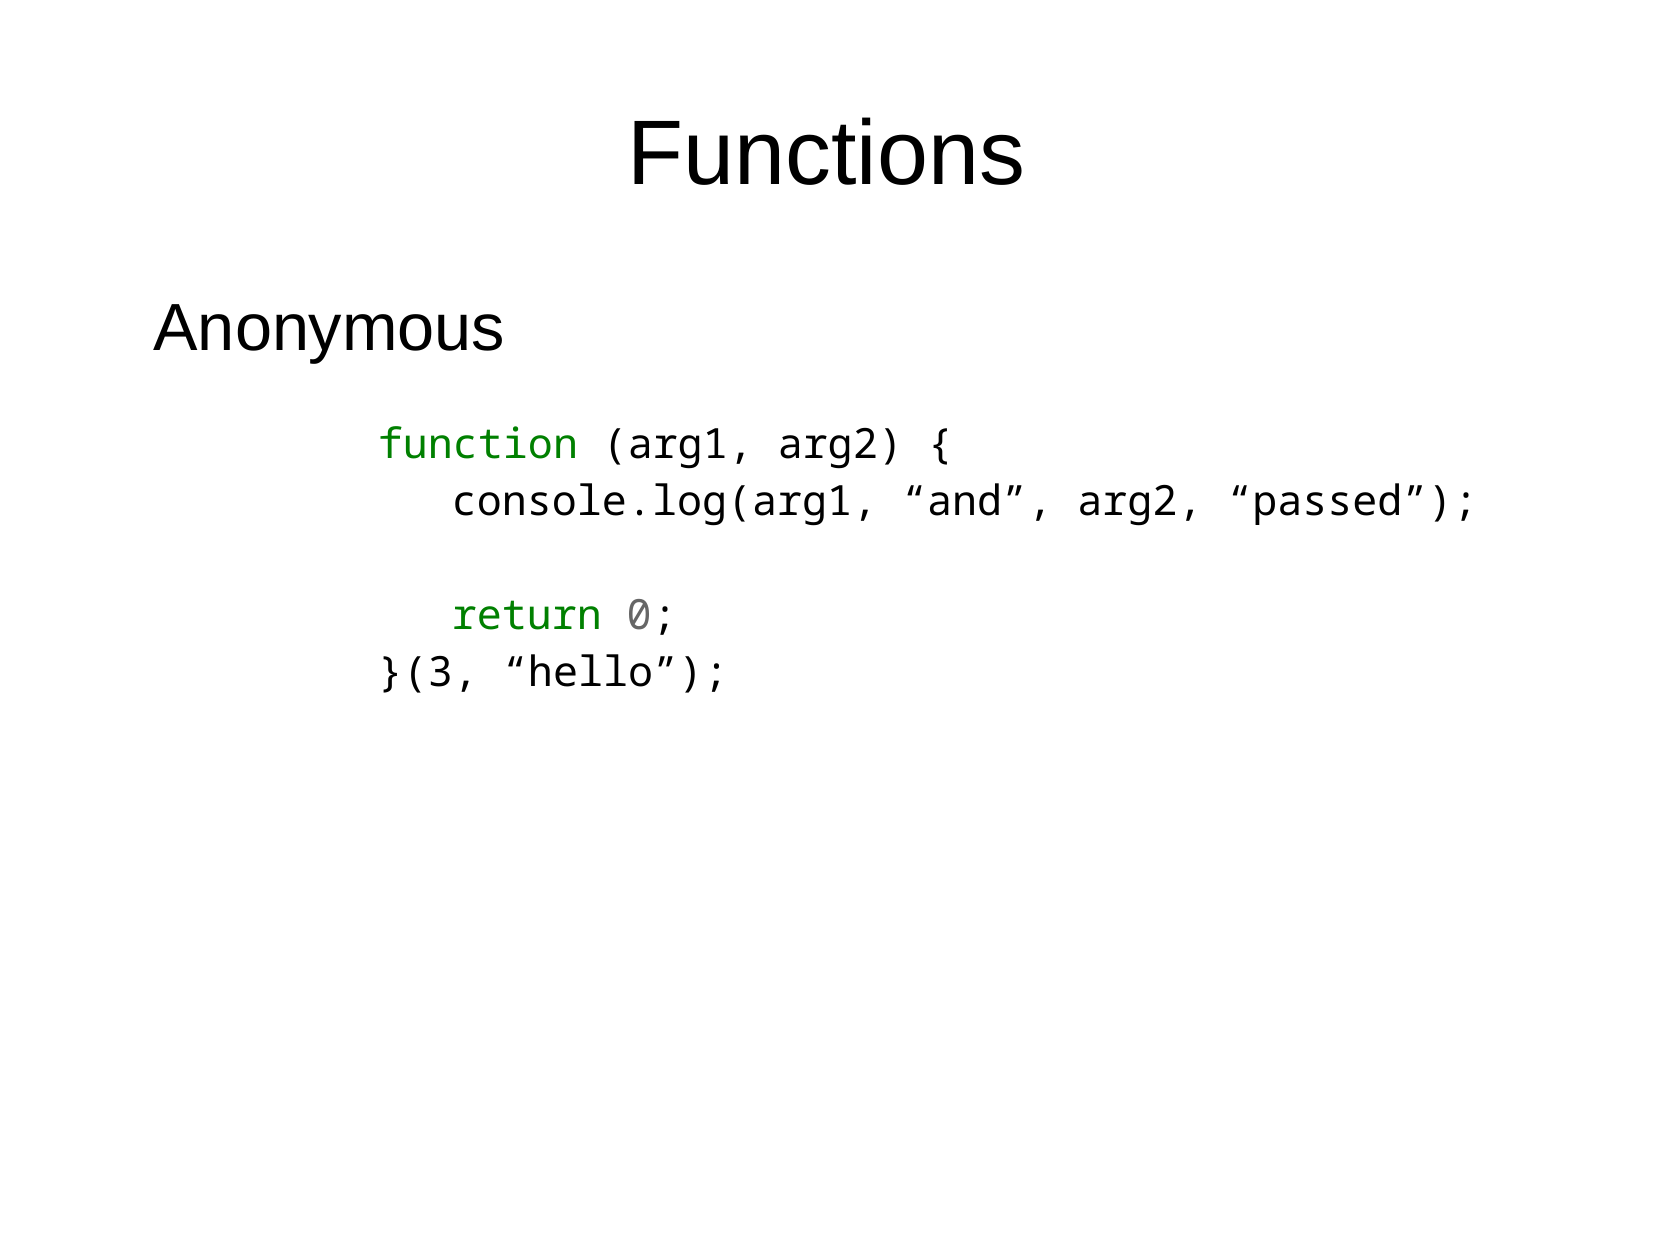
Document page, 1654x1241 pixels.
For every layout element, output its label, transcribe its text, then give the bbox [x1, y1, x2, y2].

title Functions [82, 49, 1571, 257]
list Anonymous [82, 290, 1571, 1010]
text_box function (arg1, arg2) { console.log(arg1, “and”, arg2, “passed”); return 0; }(3, “hello”); [377, 413, 1488, 657]
